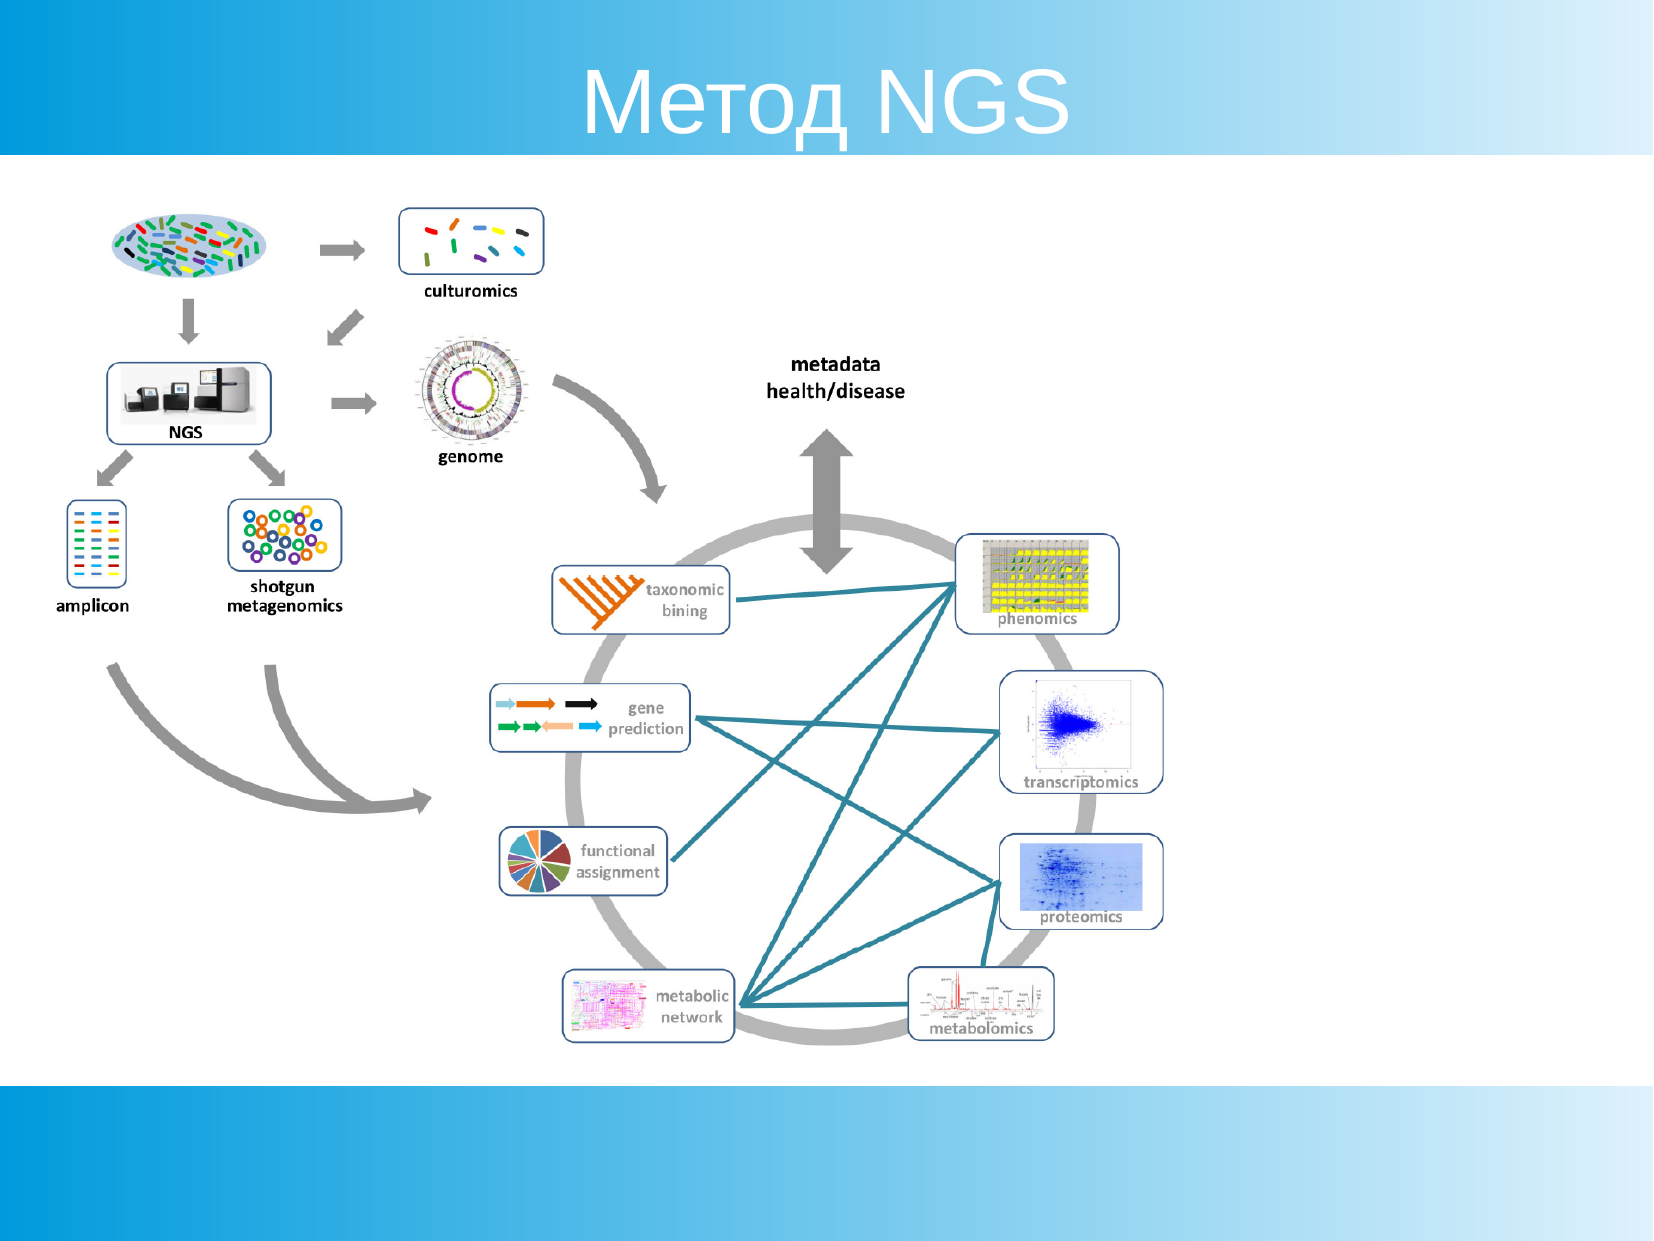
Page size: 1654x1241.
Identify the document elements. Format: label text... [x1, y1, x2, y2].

title Метод NGS [82, 49, 1571, 155]
picture [47, 198, 1170, 1052]
